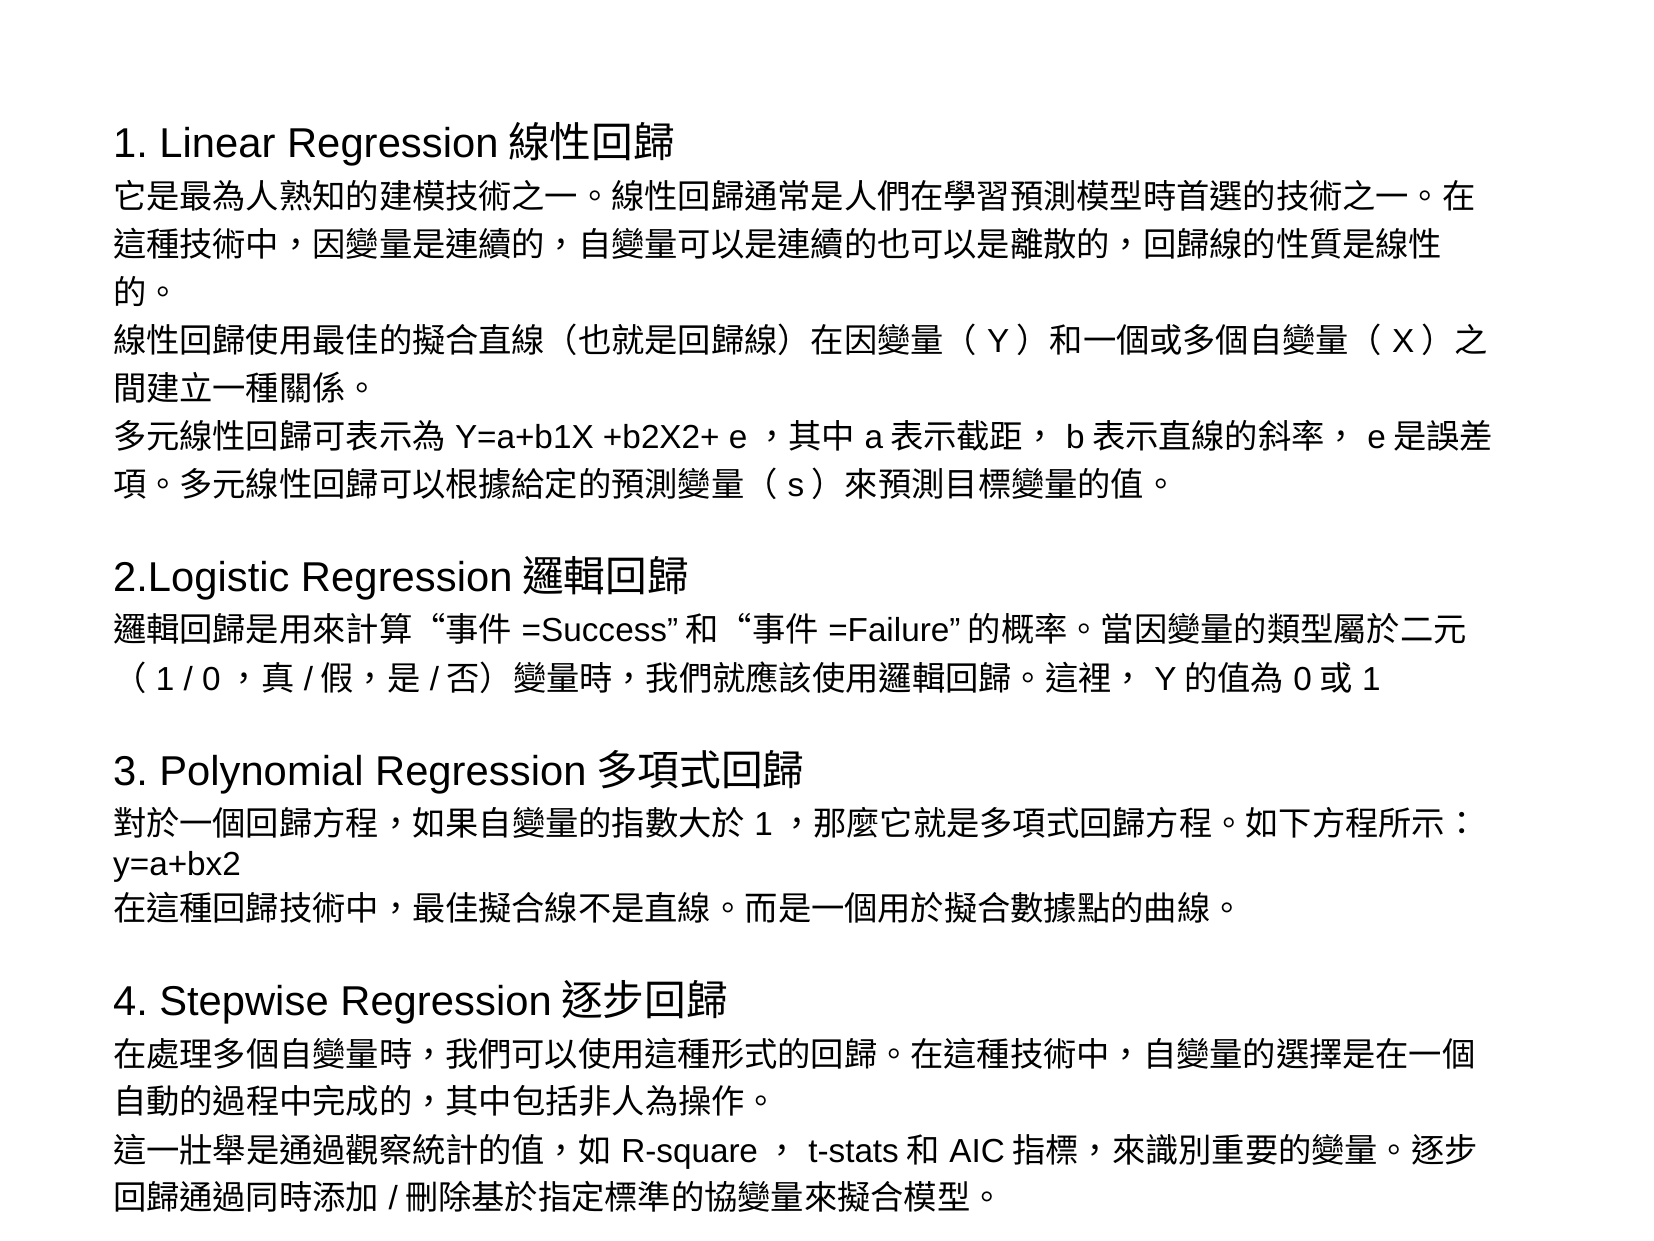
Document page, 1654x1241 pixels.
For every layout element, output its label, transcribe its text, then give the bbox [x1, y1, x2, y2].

text_box 1. Linear Regression線性回歸 它是最為人熟知的建模技術之一。線性回歸通常是人們在學習預測模型時首選的技術之一。在這種技術中，因變量是連續的，自變量可以是連續的也可以是離散的，回歸線的性質是線性的。 線性回歸使用最佳的擬合直線（也就是回歸線）在因變量（Y）和一個或多個自變量（X）之間建立一種關係。 多元線性回歸可表示為Y=a+b1X +b2X2+ e，其中a表示截距，b表示直線的斜率，e是誤差項。多元線性回歸可以根據給定的預測變量（s）來預測目標變量的值。 2.Logistic Regression邏輯回歸 邏輯回歸是用來計算“事件=Success”和“事件=Failure”的概率。當因變量的類型屬於二元（1 / 0，真/假，是/否）變量時，我們就應該使用邏輯回歸。這裡，Y的值為0或1 3. Polynomial Regression多項式回歸 對於一個回歸方程，如果自變量的指數大於1，那麼它就是多項式回歸方程。如下方程所示： y=a+bx2 在這種回歸技術中，最佳擬合線不是直線。而是一個用於擬合數據點的曲線。 4. Stepwise Regression逐步回歸 在處理多個自變量時，我們可以使用這種形式的回歸。在這種技術中，自變量的選擇是在一個自動的過程中完成的，其中包括非人為操作。 這一壯舉是通過觀察統計的值，如R-square，t-stats和AIC指標，來識別重要的變量。逐步回歸通過同時添加/刪除基於指定標準的協變量來擬合模型。 [98, 64, 1524, 1229]
